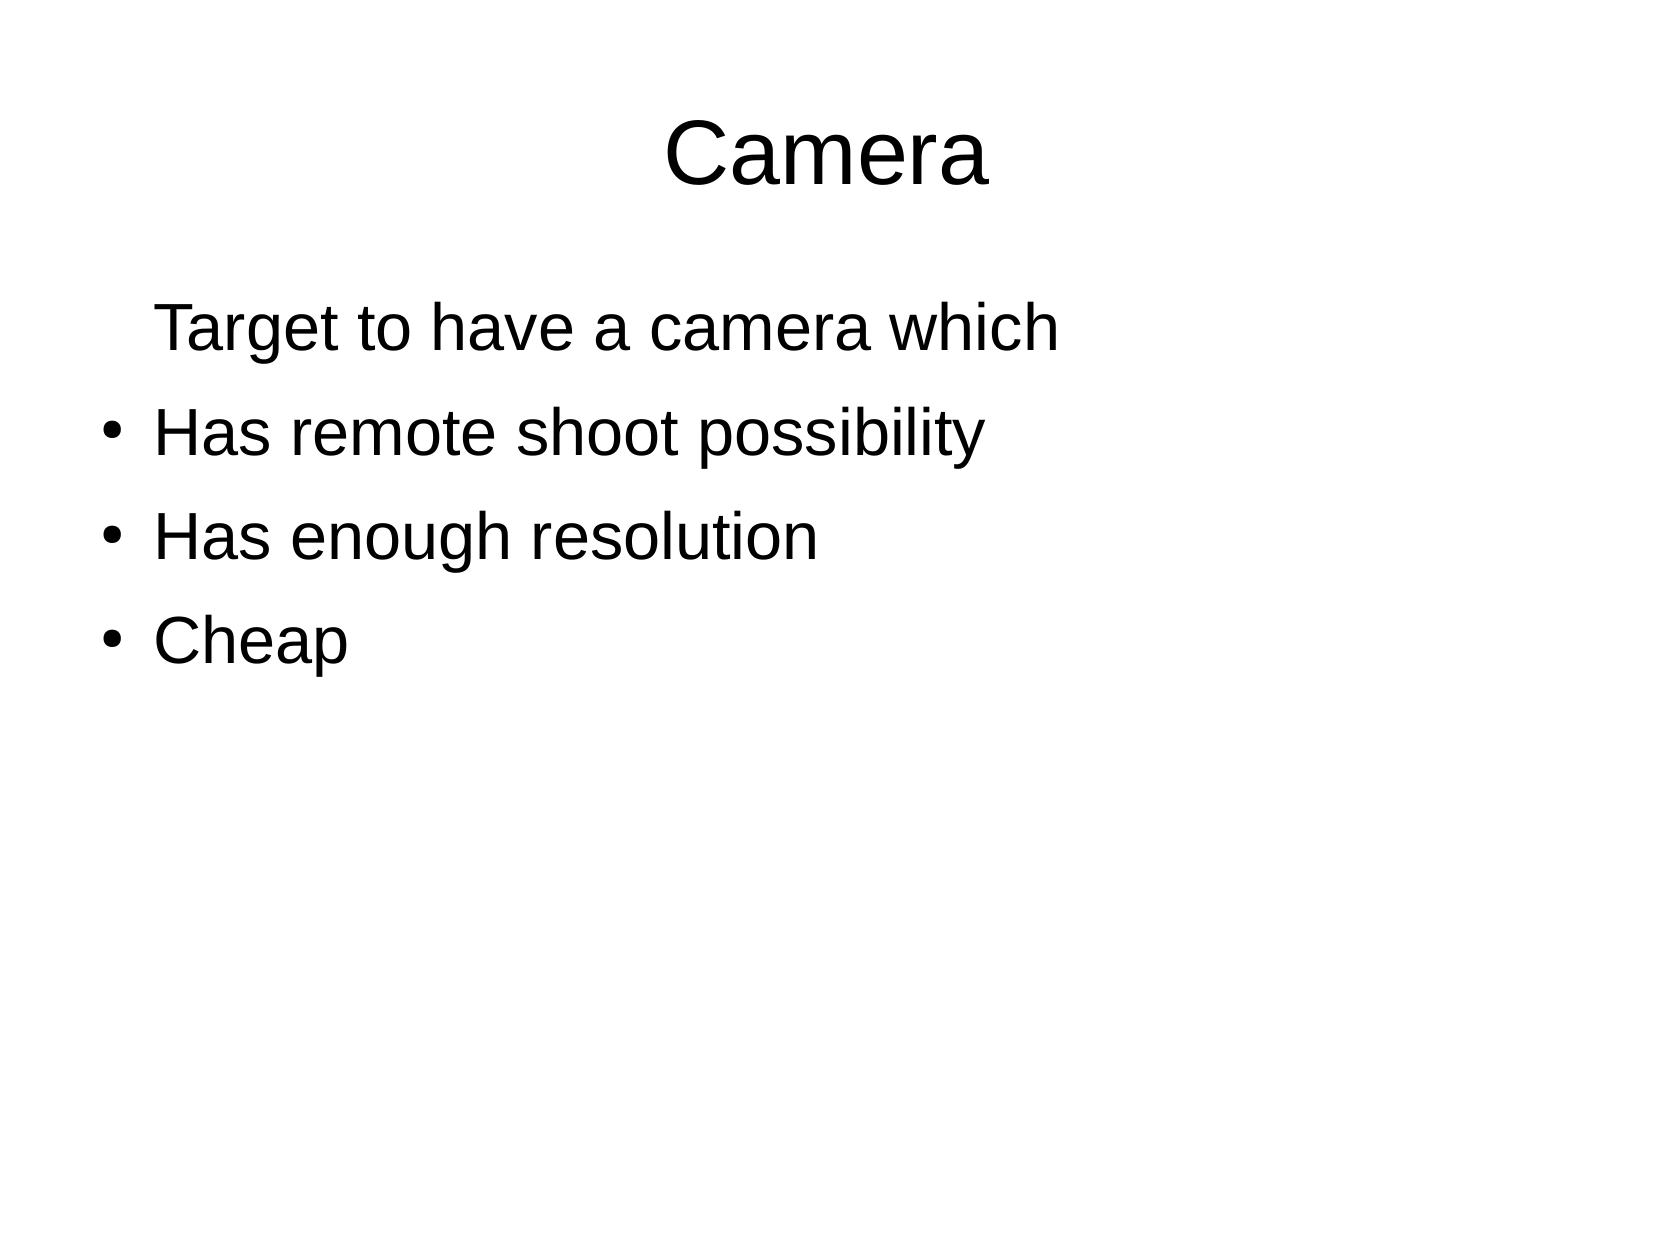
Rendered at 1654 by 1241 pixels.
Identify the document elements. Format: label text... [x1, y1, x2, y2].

list Target to have a camera which Has remote shoot possibility Has enough resolution Cheap [82, 290, 1538, 1010]
title Camera [82, 49, 1571, 257]
